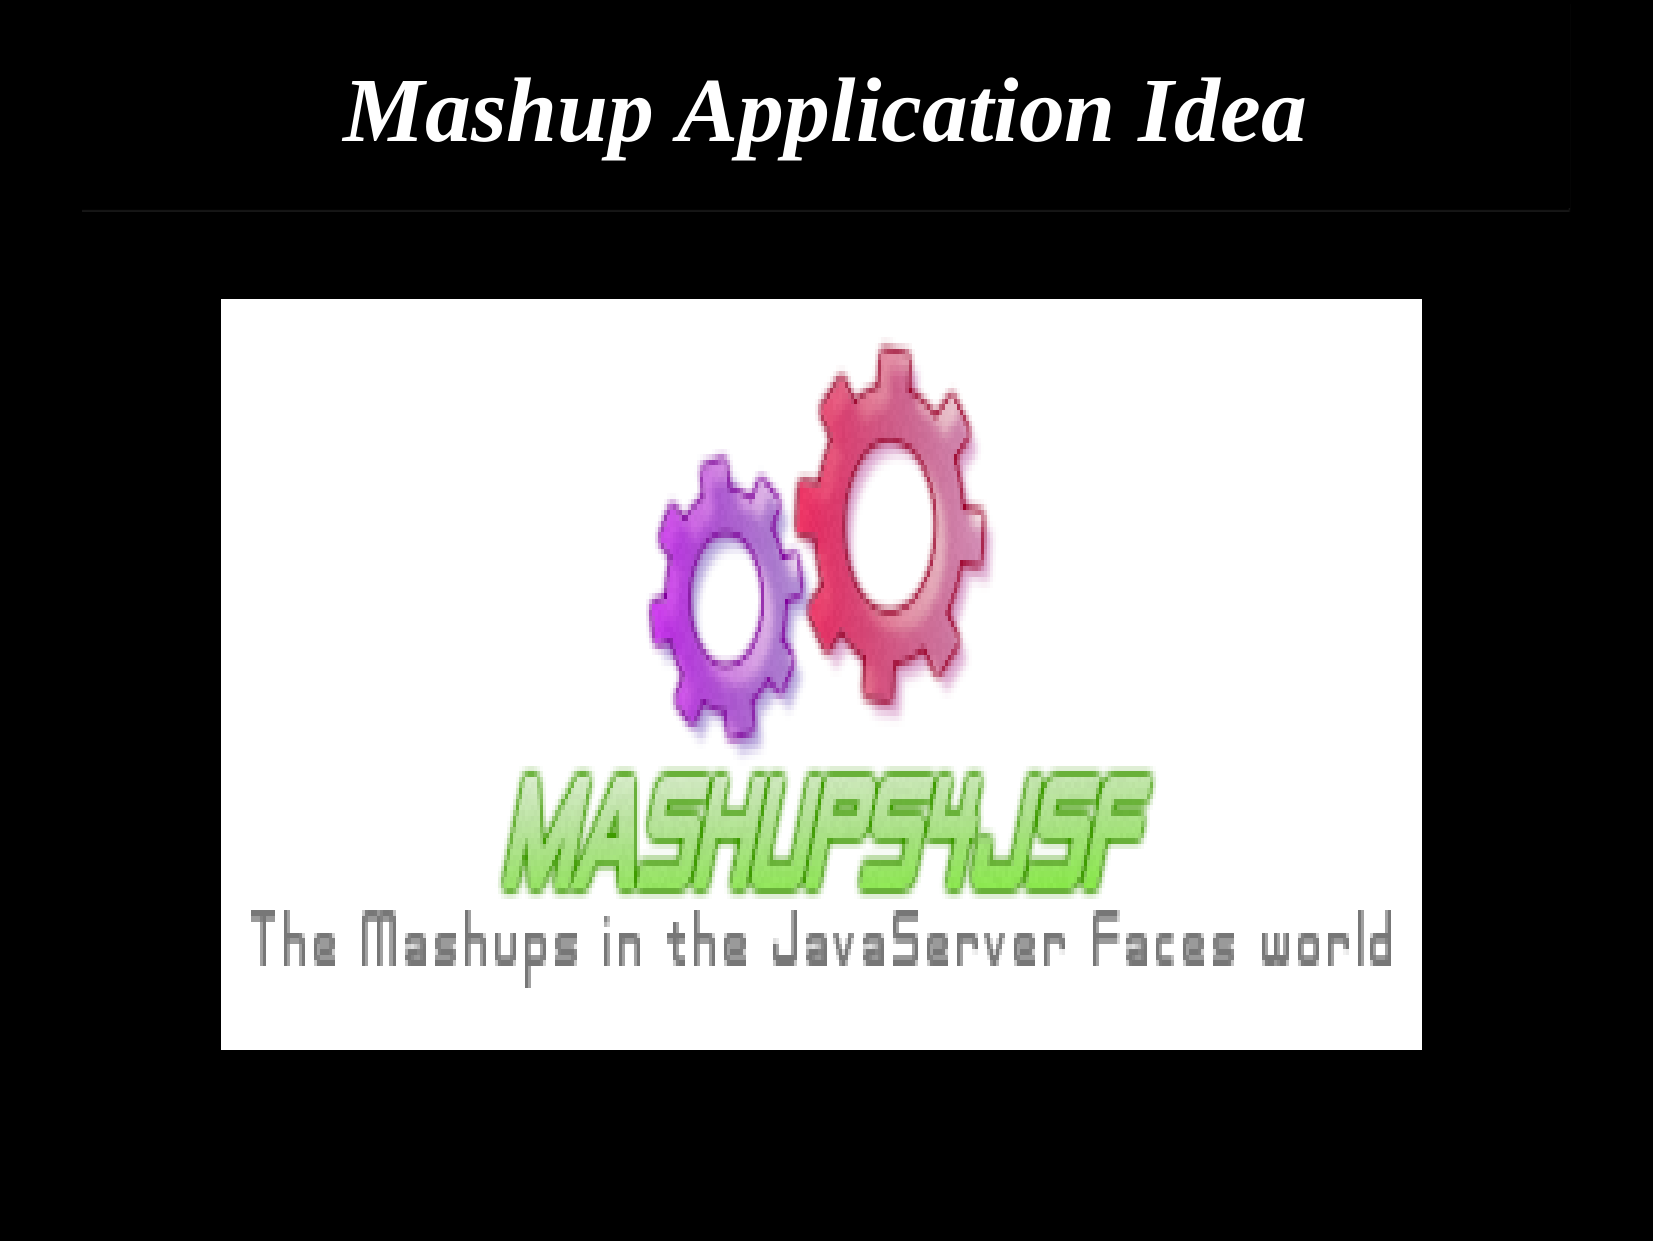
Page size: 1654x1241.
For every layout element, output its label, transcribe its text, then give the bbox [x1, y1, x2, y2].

picture [221, 299, 1422, 1051]
title Mashup Application Idea [82, 0, 1571, 208]
